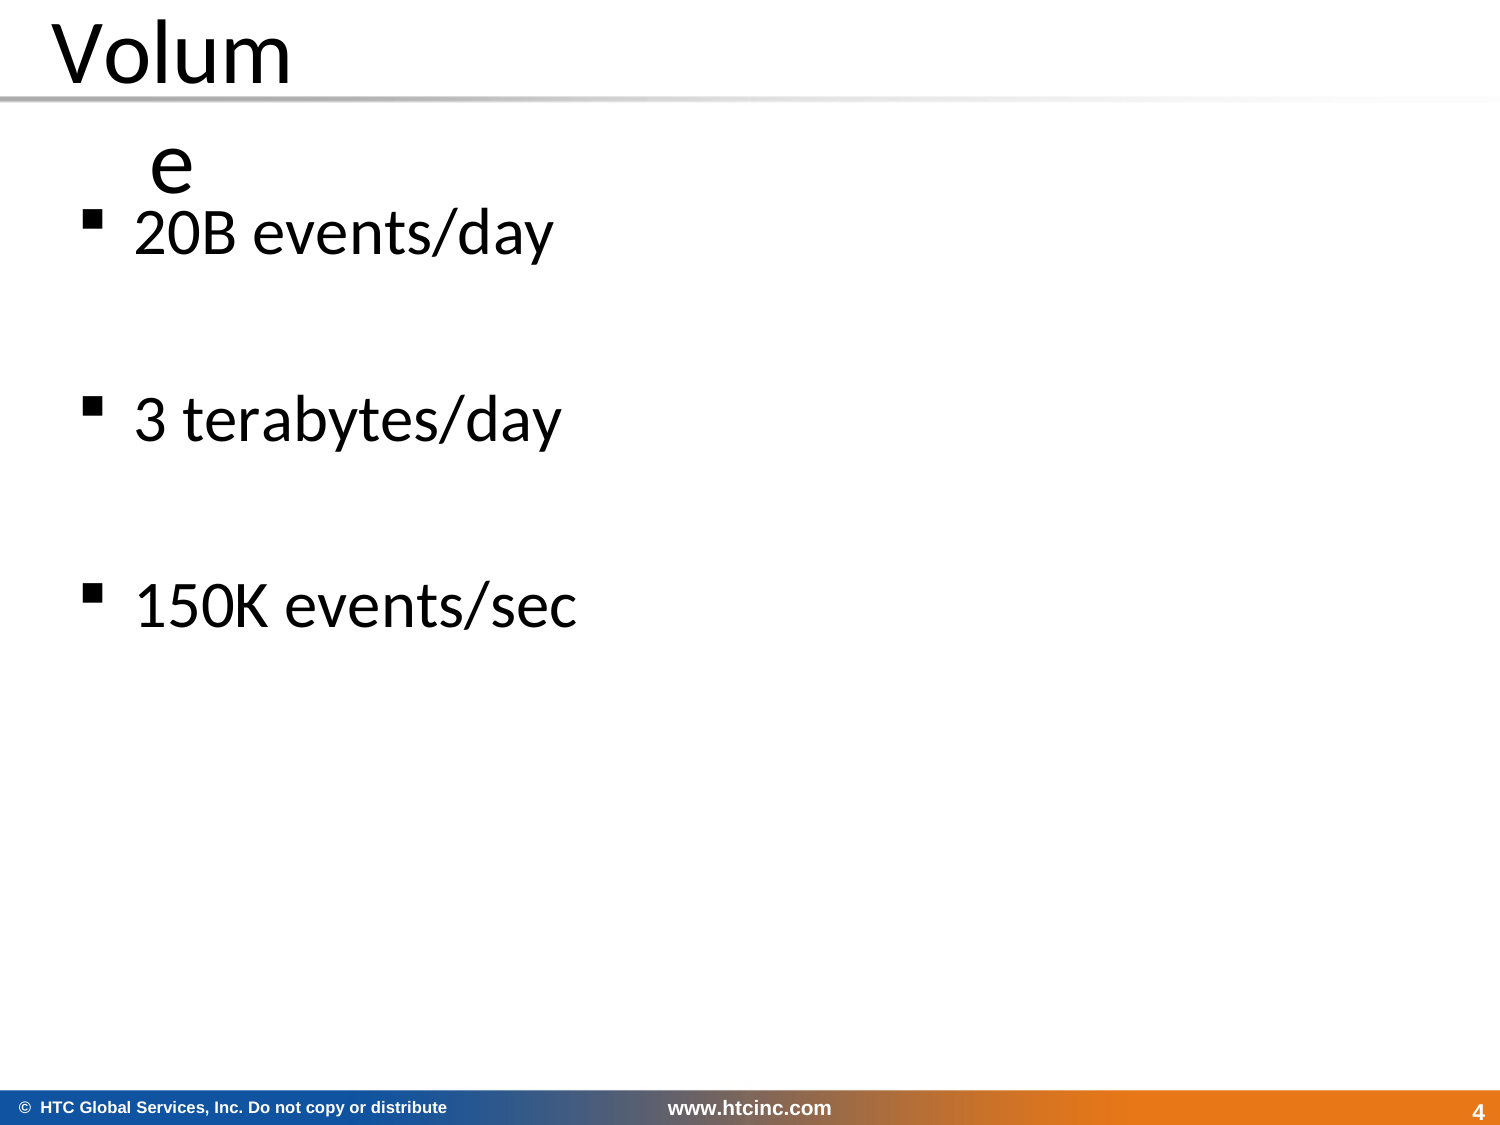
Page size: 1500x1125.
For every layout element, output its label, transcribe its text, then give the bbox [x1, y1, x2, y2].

text_box Volume [15, 0, 331, 110]
list 20B events/day 3 terabytes/day 150K events/sec [45, 179, 627, 676]
picture [0, 0, 1500, 1125]
